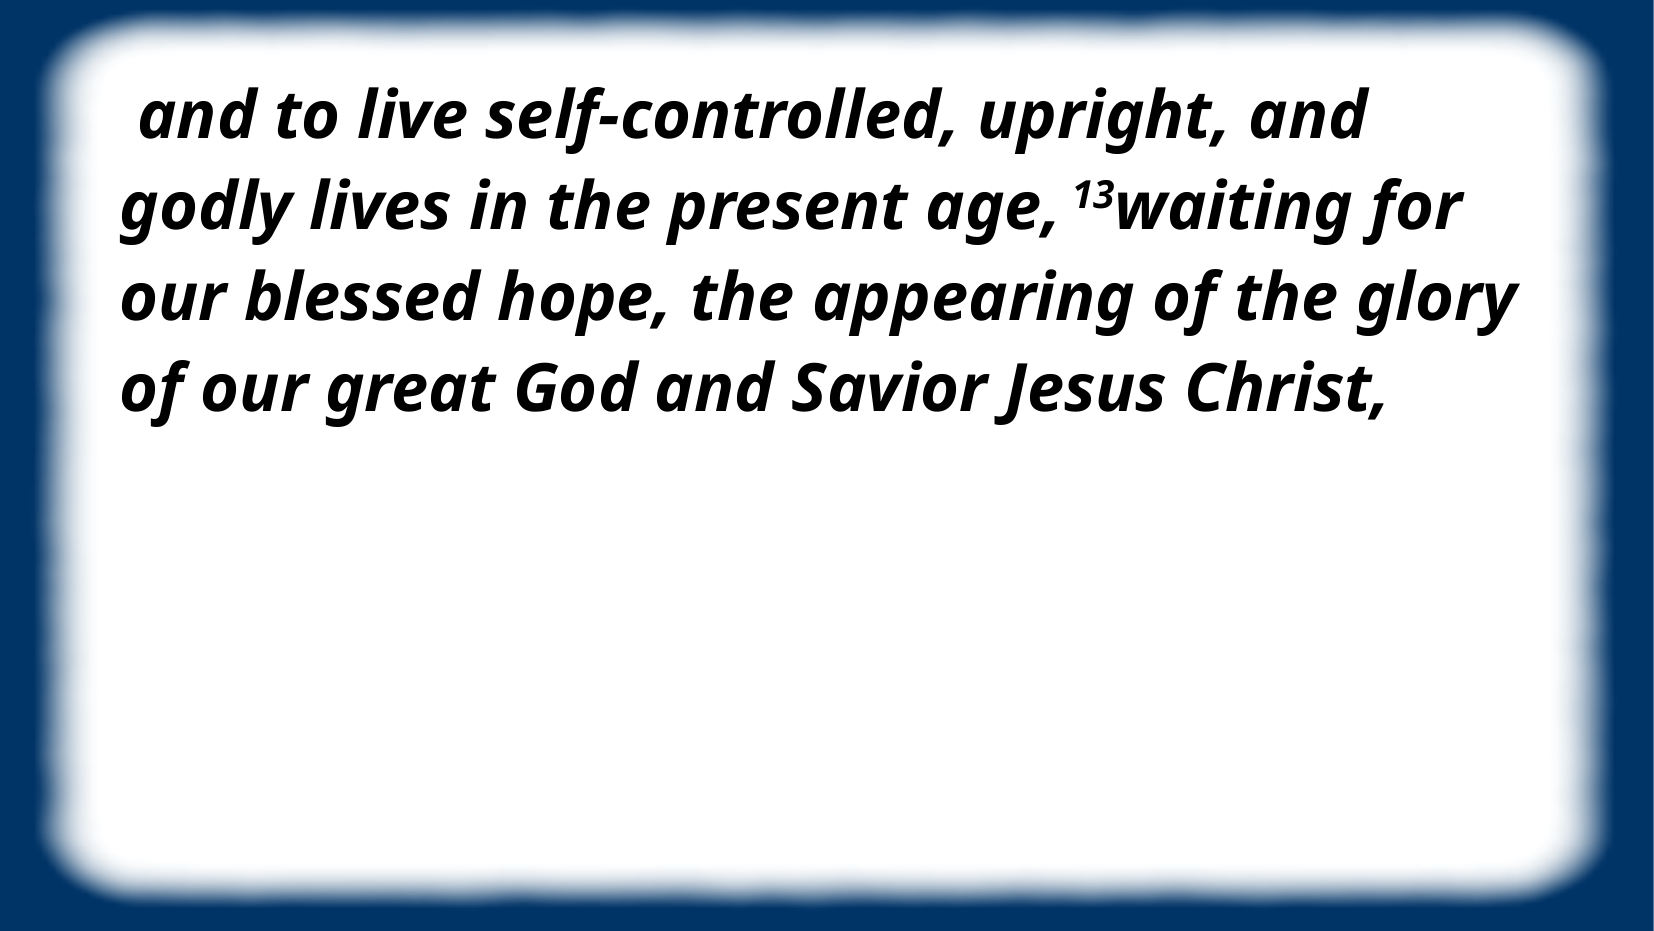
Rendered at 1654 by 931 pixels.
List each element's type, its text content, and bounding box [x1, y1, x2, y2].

text_box and to live self-controlled, upright, and godly lives in the present age, 13waiting for our blessed hope, the appearing of the glory of our great God and Savior Jesus Christ, [105, 60, 1546, 430]
picture [0, 0, 1654, 931]
